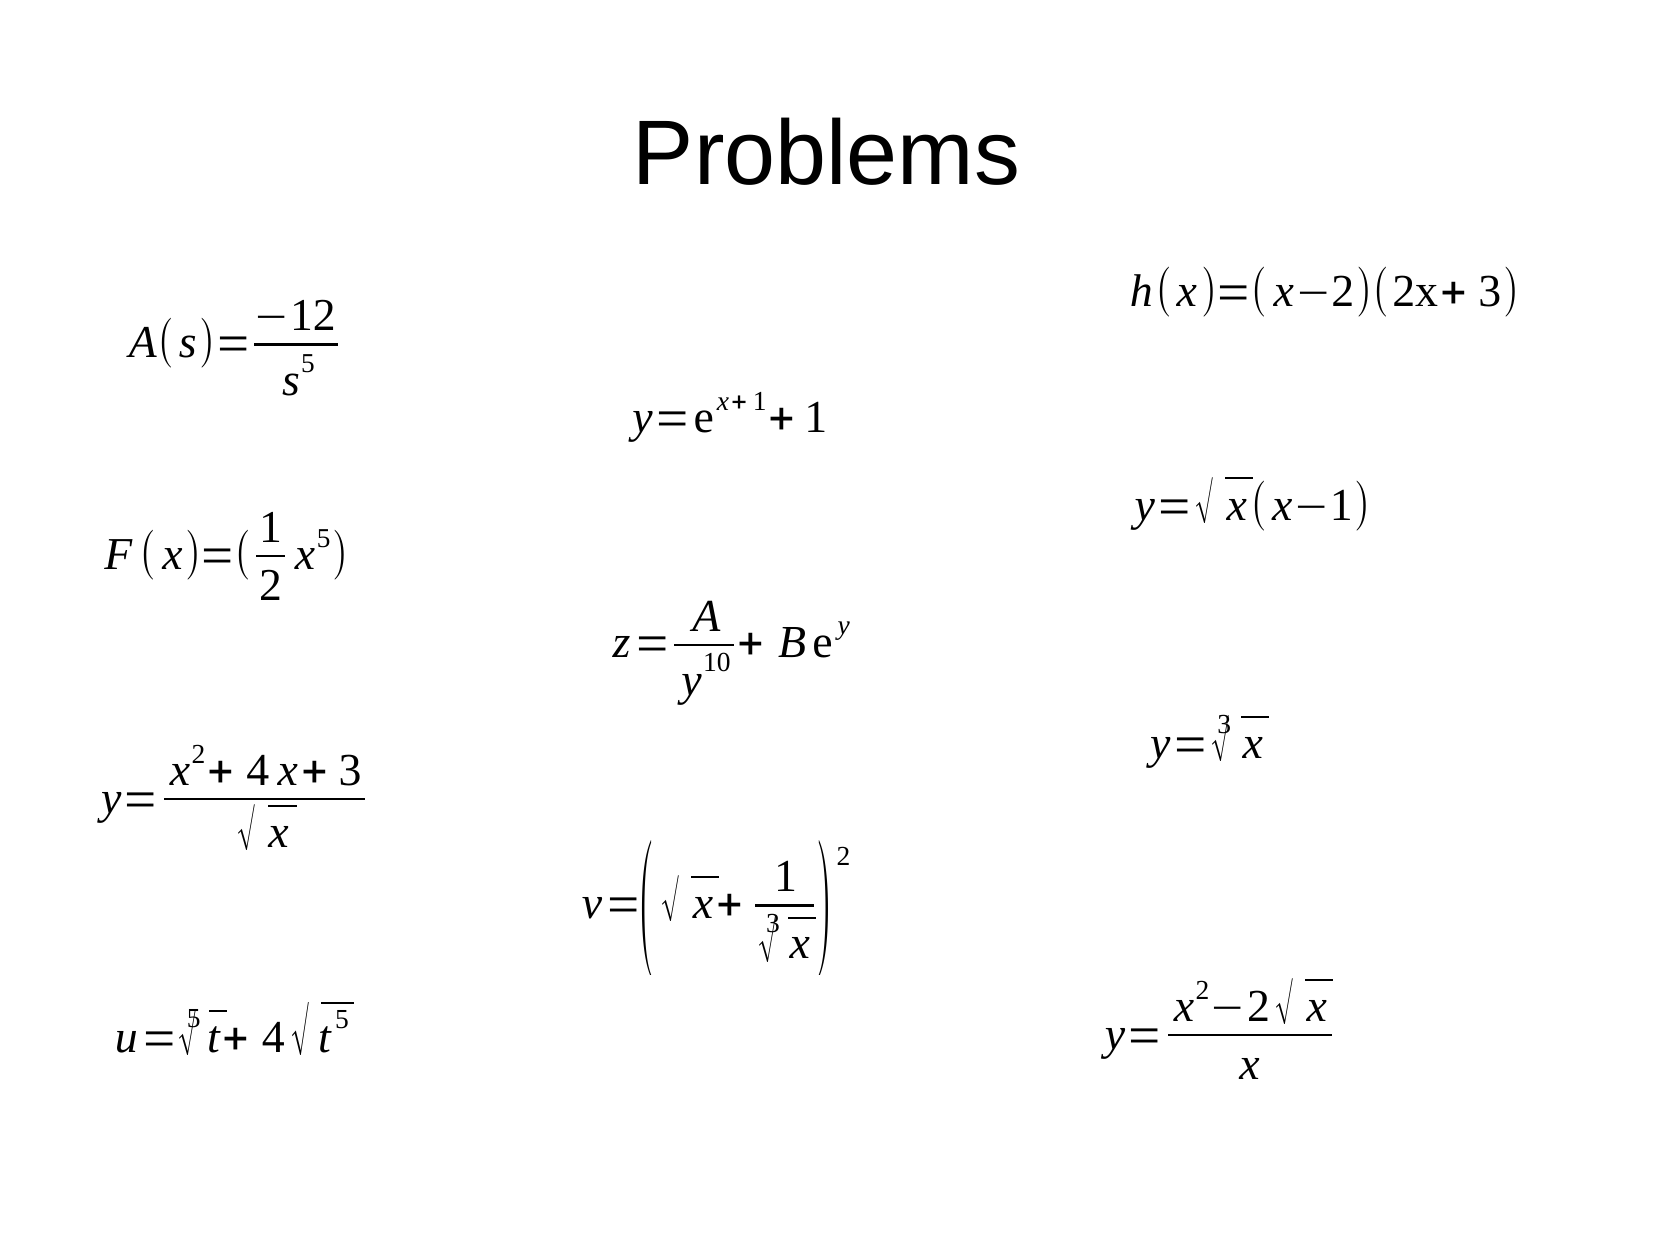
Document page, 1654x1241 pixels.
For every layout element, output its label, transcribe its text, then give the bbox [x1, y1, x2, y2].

chart [1122, 475, 1377, 532]
chart [108, 1000, 355, 1063]
chart [88, 738, 373, 858]
title Problems [82, 49, 1571, 257]
chart [603, 590, 857, 706]
chart [1137, 708, 1270, 769]
chart [574, 840, 857, 975]
chart [620, 385, 834, 443]
chart [95, 501, 355, 611]
chart [1092, 974, 1340, 1090]
chart [118, 290, 347, 406]
chart [1122, 265, 1525, 318]
